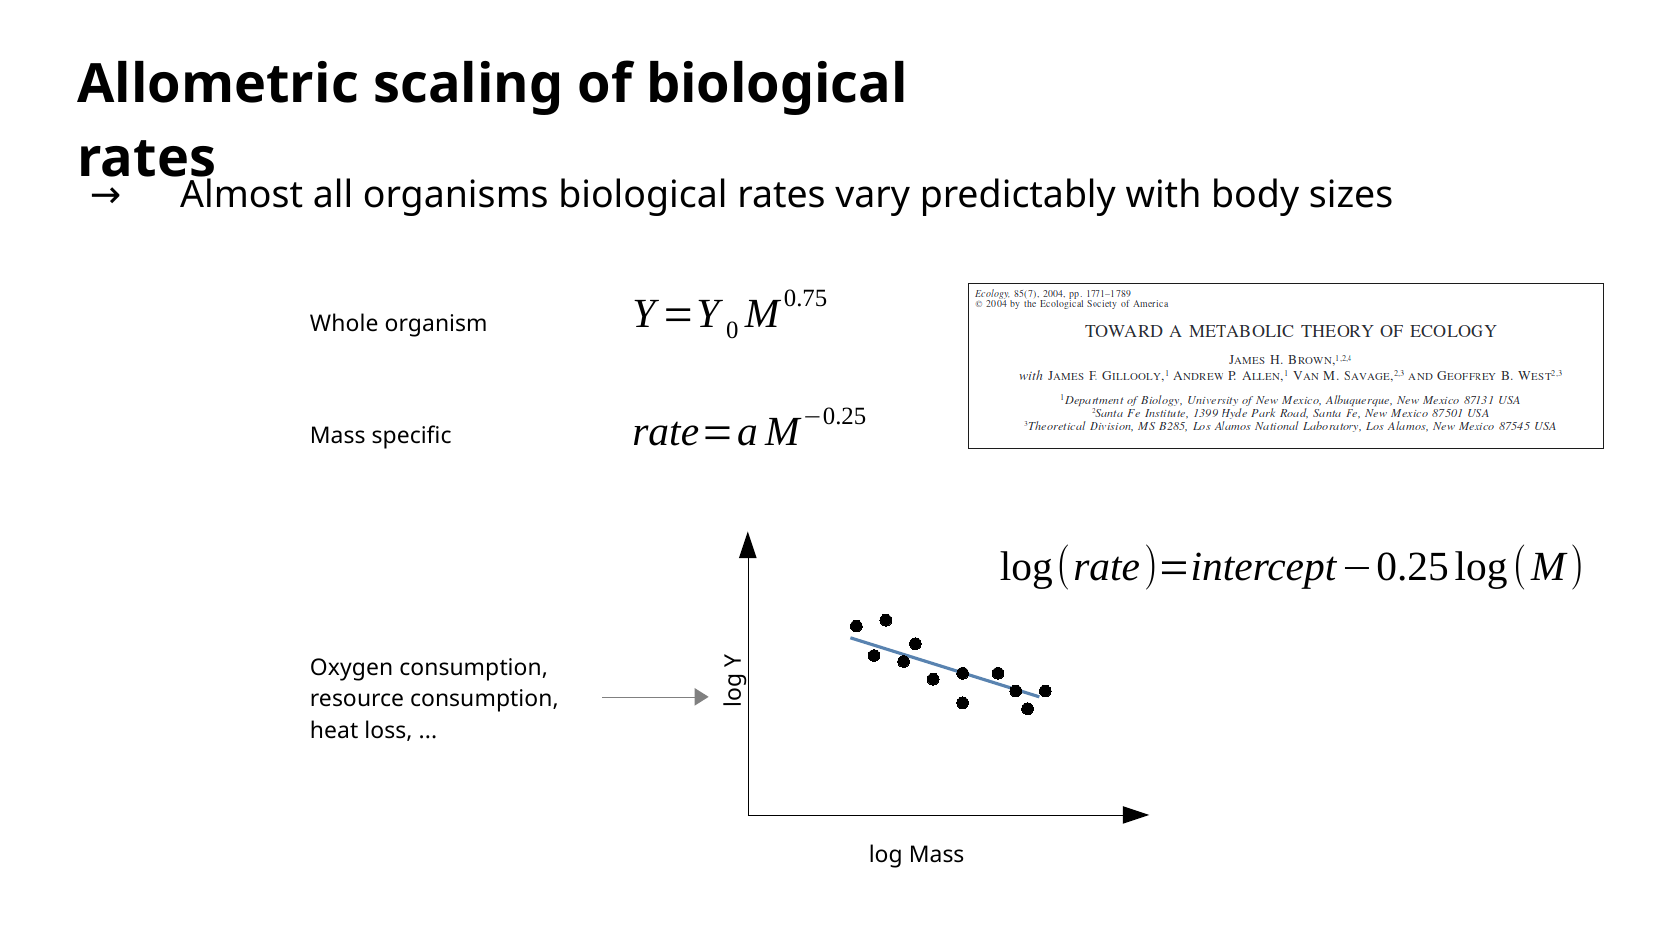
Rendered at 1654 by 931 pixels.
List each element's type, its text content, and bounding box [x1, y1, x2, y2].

text_box [868, 649, 880, 662]
text_box [927, 673, 940, 686]
text_box Oxygen consumption, resource consumption, heat loss, ... [295, 643, 591, 745]
text_box [956, 667, 969, 680]
text_box [909, 637, 922, 650]
chart [626, 402, 873, 455]
text_box [850, 620, 863, 632]
text_box [1021, 702, 1034, 715]
text_box [879, 614, 892, 627]
text_box → [75, 159, 1591, 316]
chart [992, 543, 1591, 594]
text_box [956, 696, 969, 709]
picture [968, 283, 1604, 449]
text_box Mass specific [295, 411, 591, 455]
text_box Whole organism [295, 299, 591, 343]
text_box log Y [708, 631, 753, 723]
chart [625, 284, 835, 343]
text_box [992, 667, 1004, 680]
text_box [1039, 685, 1052, 697]
text_box Allometric scaling of biological rates [62, 36, 961, 121]
text_box log Mass [854, 830, 1150, 875]
text_box [1009, 685, 1022, 697]
text_box Almost all organisms biological rates vary predictably with body sizes [165, 159, 1501, 222]
text_box [897, 655, 910, 668]
